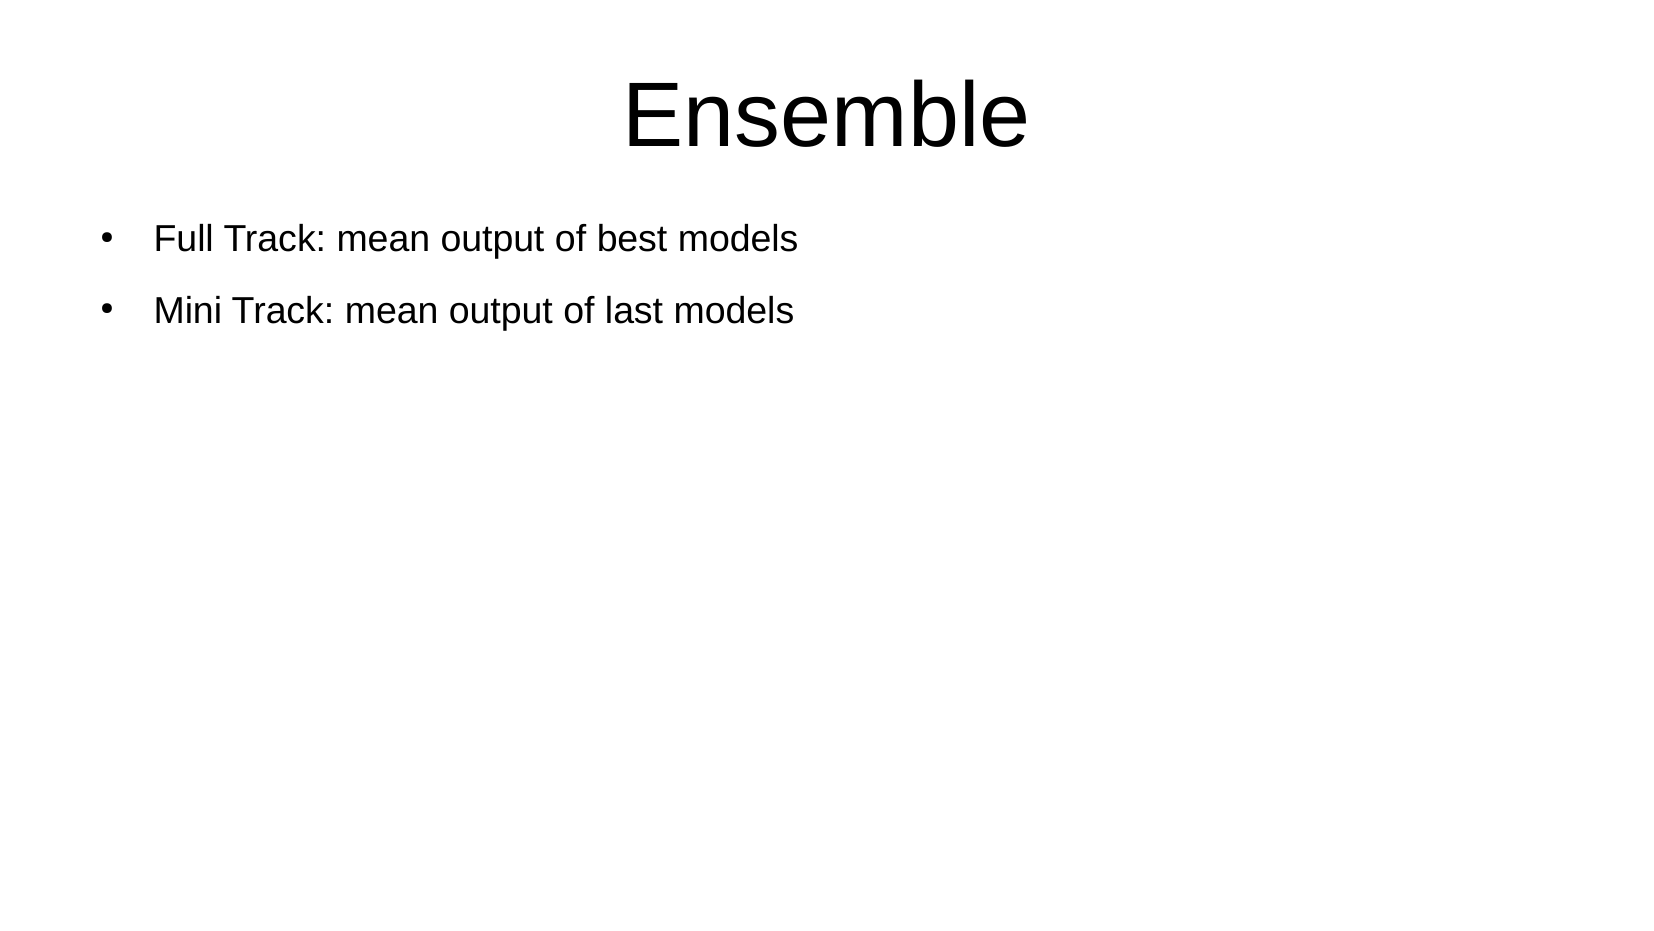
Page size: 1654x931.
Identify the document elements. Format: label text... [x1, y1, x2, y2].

list Full Track: mean output of best models Mini Track: mean output of last models [82, 217, 1571, 758]
title Ensemble [82, 37, 1571, 193]
